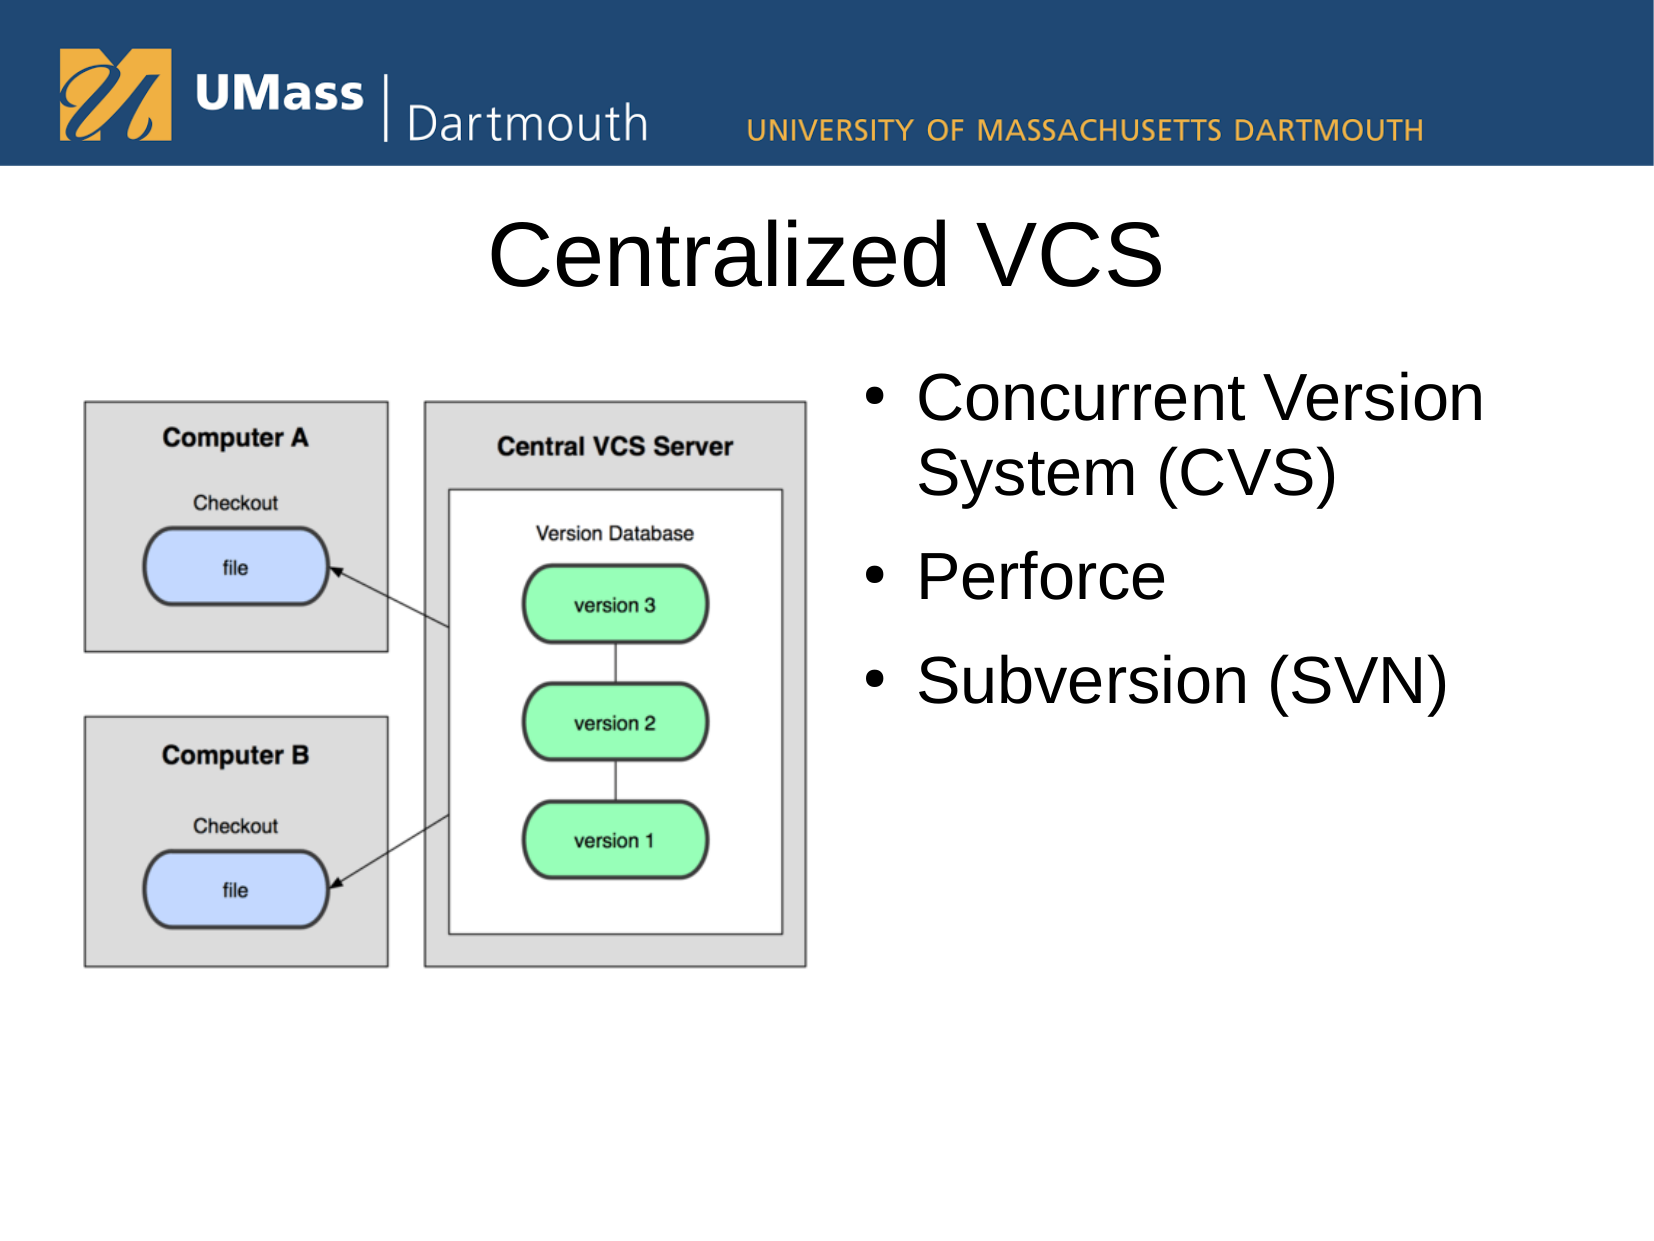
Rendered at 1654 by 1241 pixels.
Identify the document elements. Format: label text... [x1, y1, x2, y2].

picture [82, 399, 809, 970]
picture [0, 0, 1654, 166]
list Concurrent Version System (CVS) Perforce Subversion (SVN) [845, 360, 1572, 1010]
title Centralized VCS [82, 180, 1571, 331]
